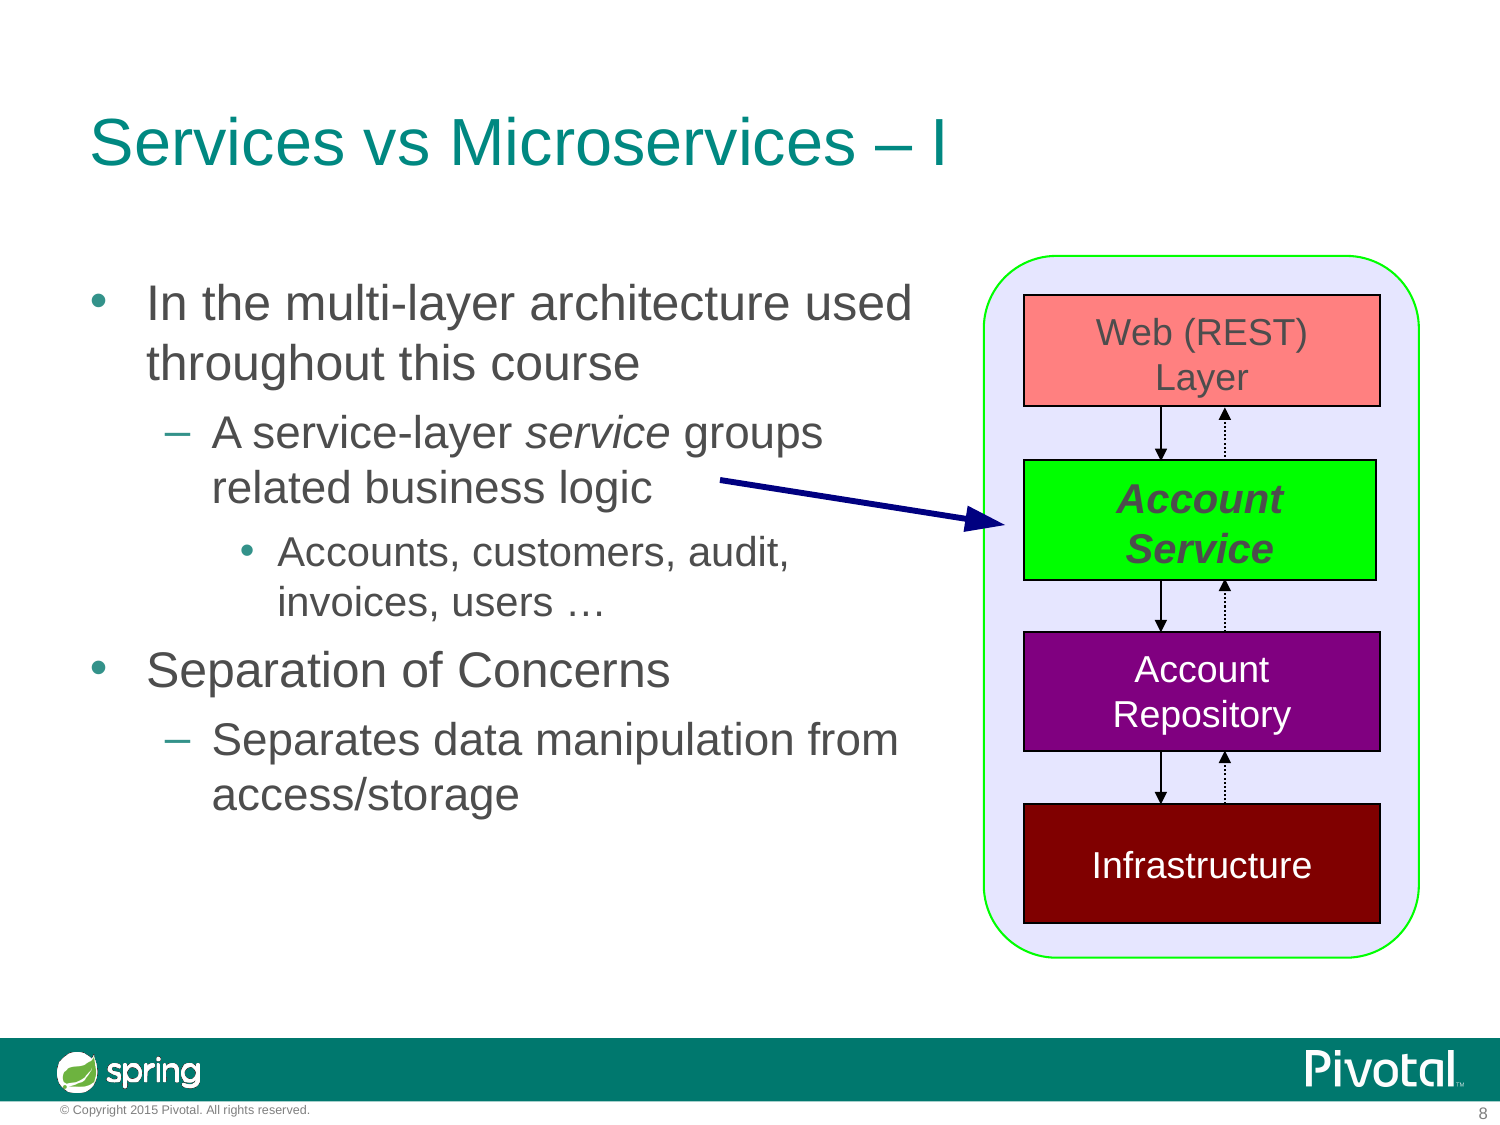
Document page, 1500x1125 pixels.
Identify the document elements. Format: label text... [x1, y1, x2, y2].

text_box [983, 255, 1419, 958]
text_box Infrastructure [1023, 833, 1381, 894]
picture [32, 1041, 210, 1103]
text_box Account Service [1023, 470, 1376, 580]
text_box Account Repository [1023, 637, 1381, 743]
text_box Web (REST) Layer [1023, 300, 1381, 406]
title Services vs Microservices – I [75, 45, 1426, 233]
picture [1306, 1050, 1464, 1087]
list In the multi-layer architecture used throughout this course A service-layer service groups related business logic Accounts, customers, audit, invoices, users … Separation of Concerns Separates data manipulation from access/storage [75, 262, 976, 1005]
